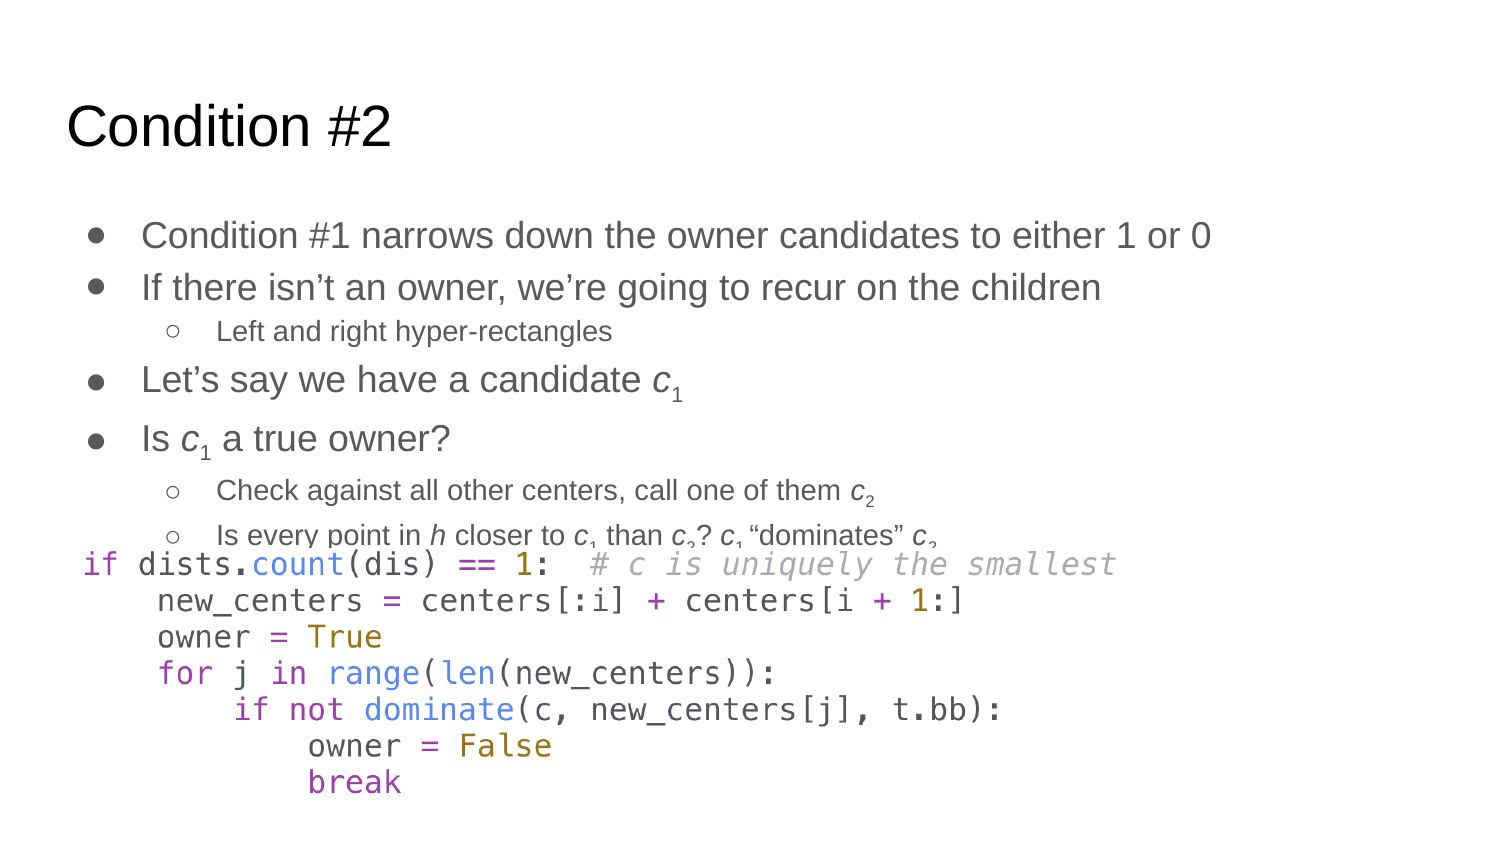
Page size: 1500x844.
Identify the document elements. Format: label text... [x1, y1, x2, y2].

title Condition #2 [51, 72, 1449, 167]
picture [73, 548, 1123, 812]
list Condition #1 narrows down the owner candidates to either 1 or 0 If there isn’t an owner, we’re going to recur on the children Left and right hyper-rectangles Let’s say we have a candidate c1 Is c1 a true owner? Check against all other centers, call one of them c2 Is every point in h closer to c1 than c2? c1 “dominates” c2 [51, 189, 1449, 750]
